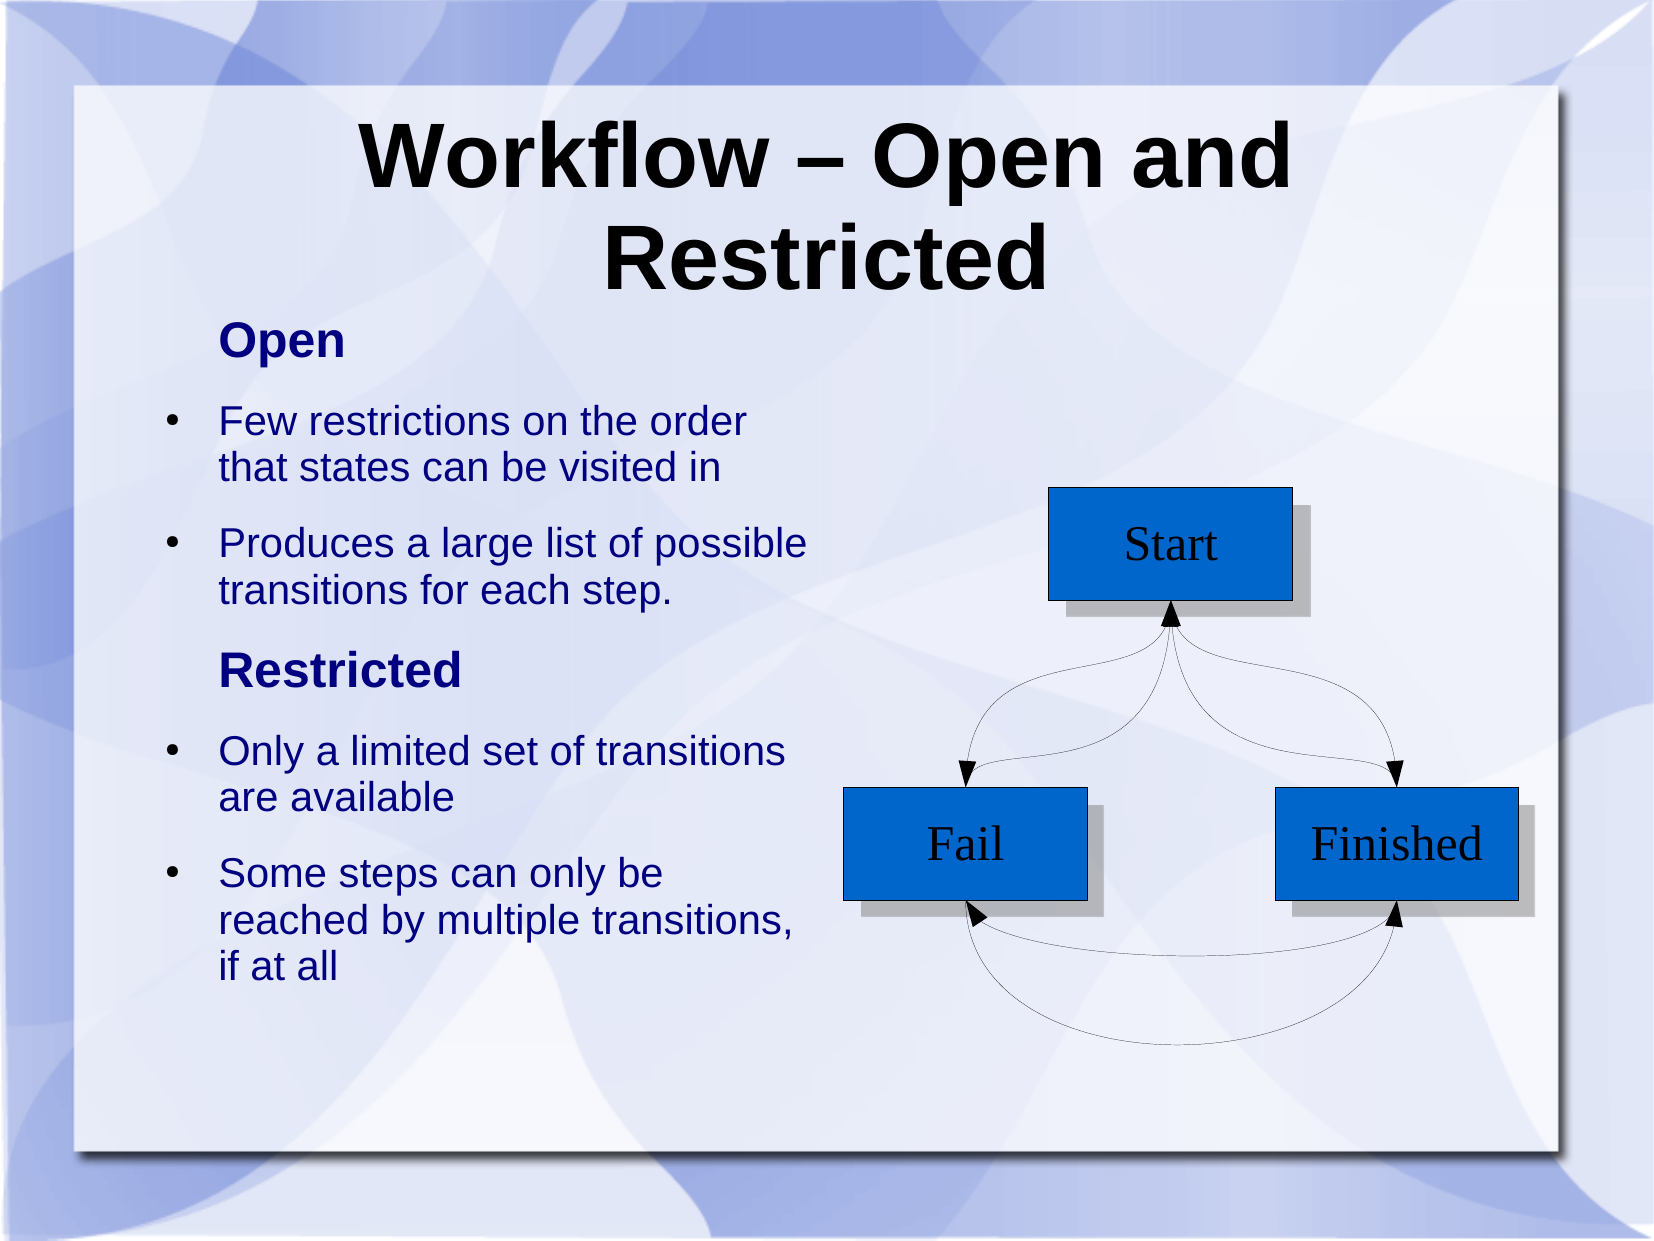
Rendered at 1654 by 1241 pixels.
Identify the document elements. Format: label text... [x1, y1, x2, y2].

text_box Fail [843, 787, 1088, 901]
text_box Start [1048, 487, 1293, 601]
list Open Few restrictions on the order that states can be visited in Produces a large list of possible transitions for each step. Restricted Only a limited set of transitions are available Some steps can only be reached by multiple transitions, if at all [147, 312, 811, 1051]
picture [0, 0, 1654, 1241]
title Workflow – Open and Restricted [147, 104, 1506, 310]
text_box Finished [1275, 787, 1519, 901]
